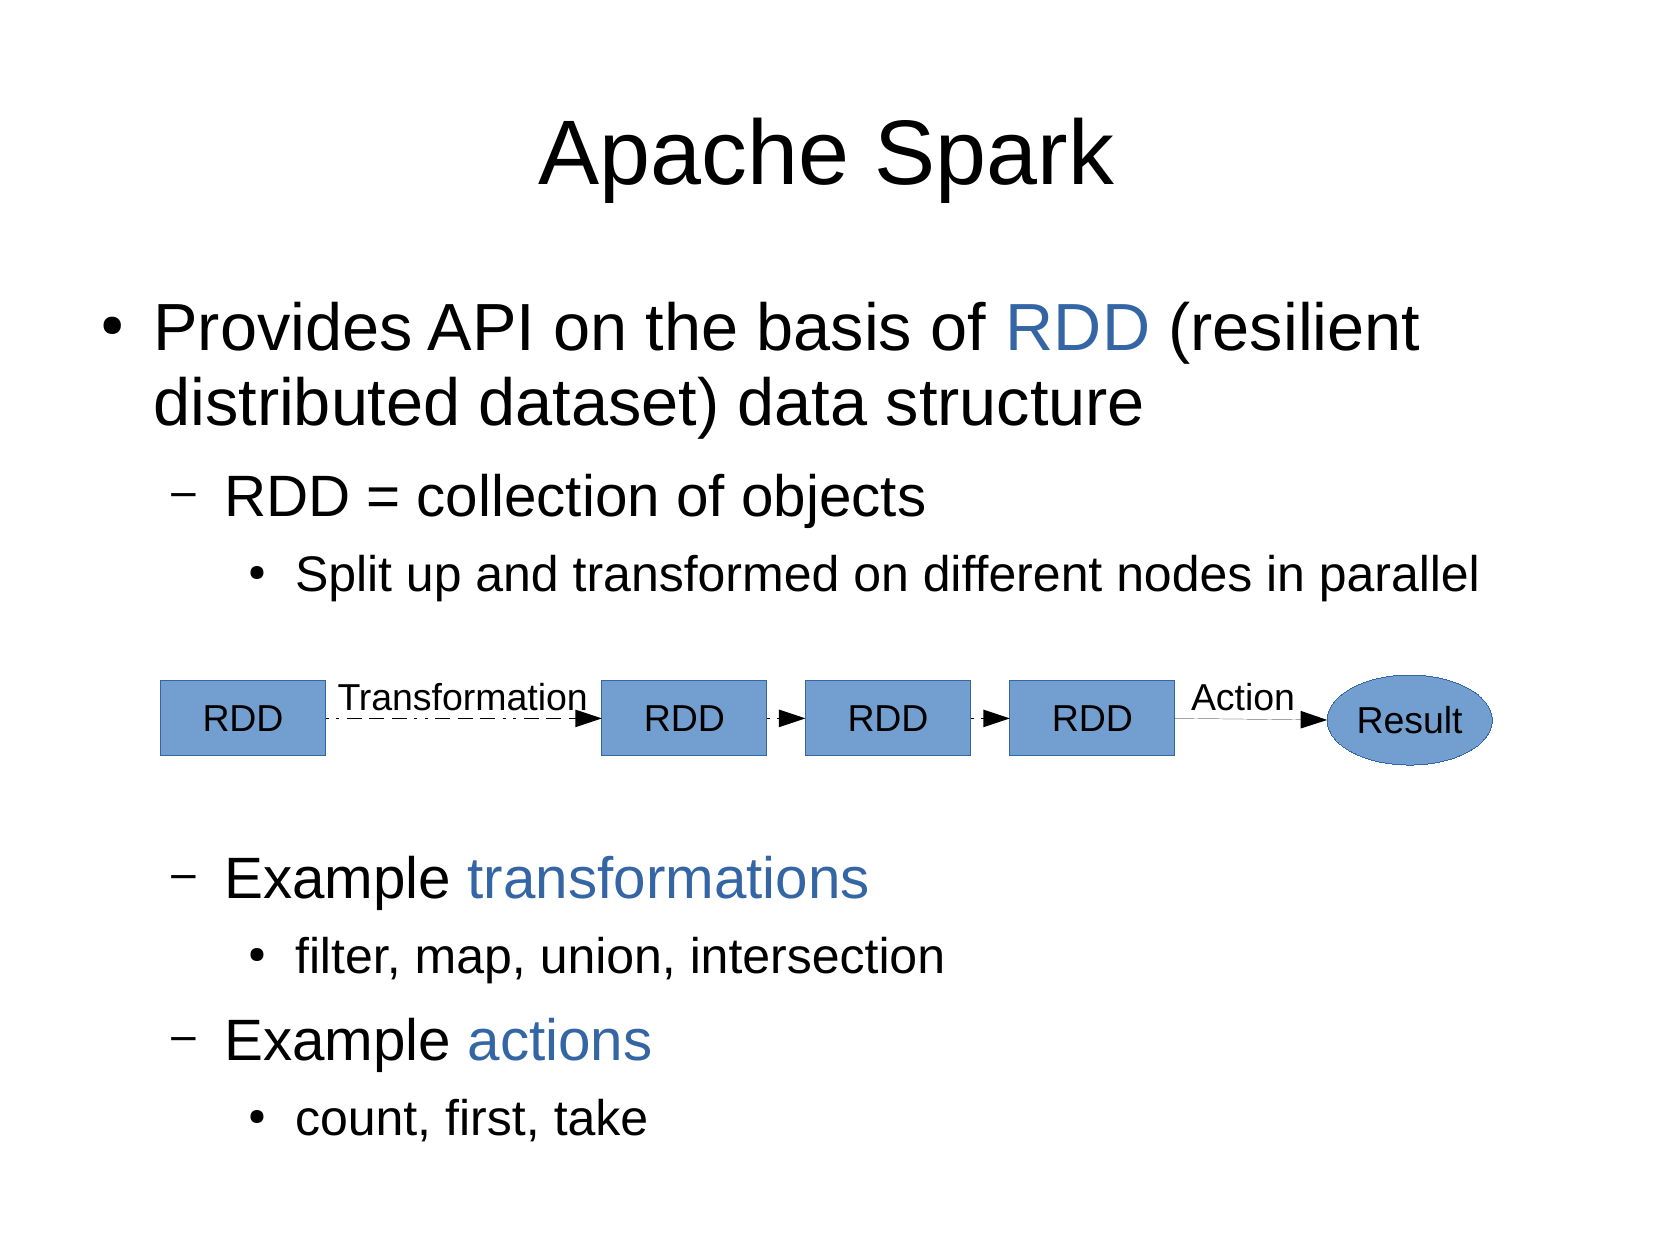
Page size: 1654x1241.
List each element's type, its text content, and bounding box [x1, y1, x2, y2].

text_box Action [1176, 669, 1501, 726]
text_box RDD [601, 680, 767, 756]
title Apache Spark [82, 49, 1571, 257]
text_box RDD [1009, 680, 1175, 756]
list Provides API on the basis of RDD (resilient distributed dataset) data structure RDD = collection of objects Split up and transformed on different nodes in parallel Example transformations filter, map, union, intersection Example actions count, first, take [82, 290, 1571, 1241]
text_box Transformation [322, 669, 647, 726]
text_box RDD [650, 708, 664, 718]
text_box RDD [160, 680, 326, 756]
text_box RDD [805, 680, 971, 756]
text_box Result [1327, 726, 1492, 766]
